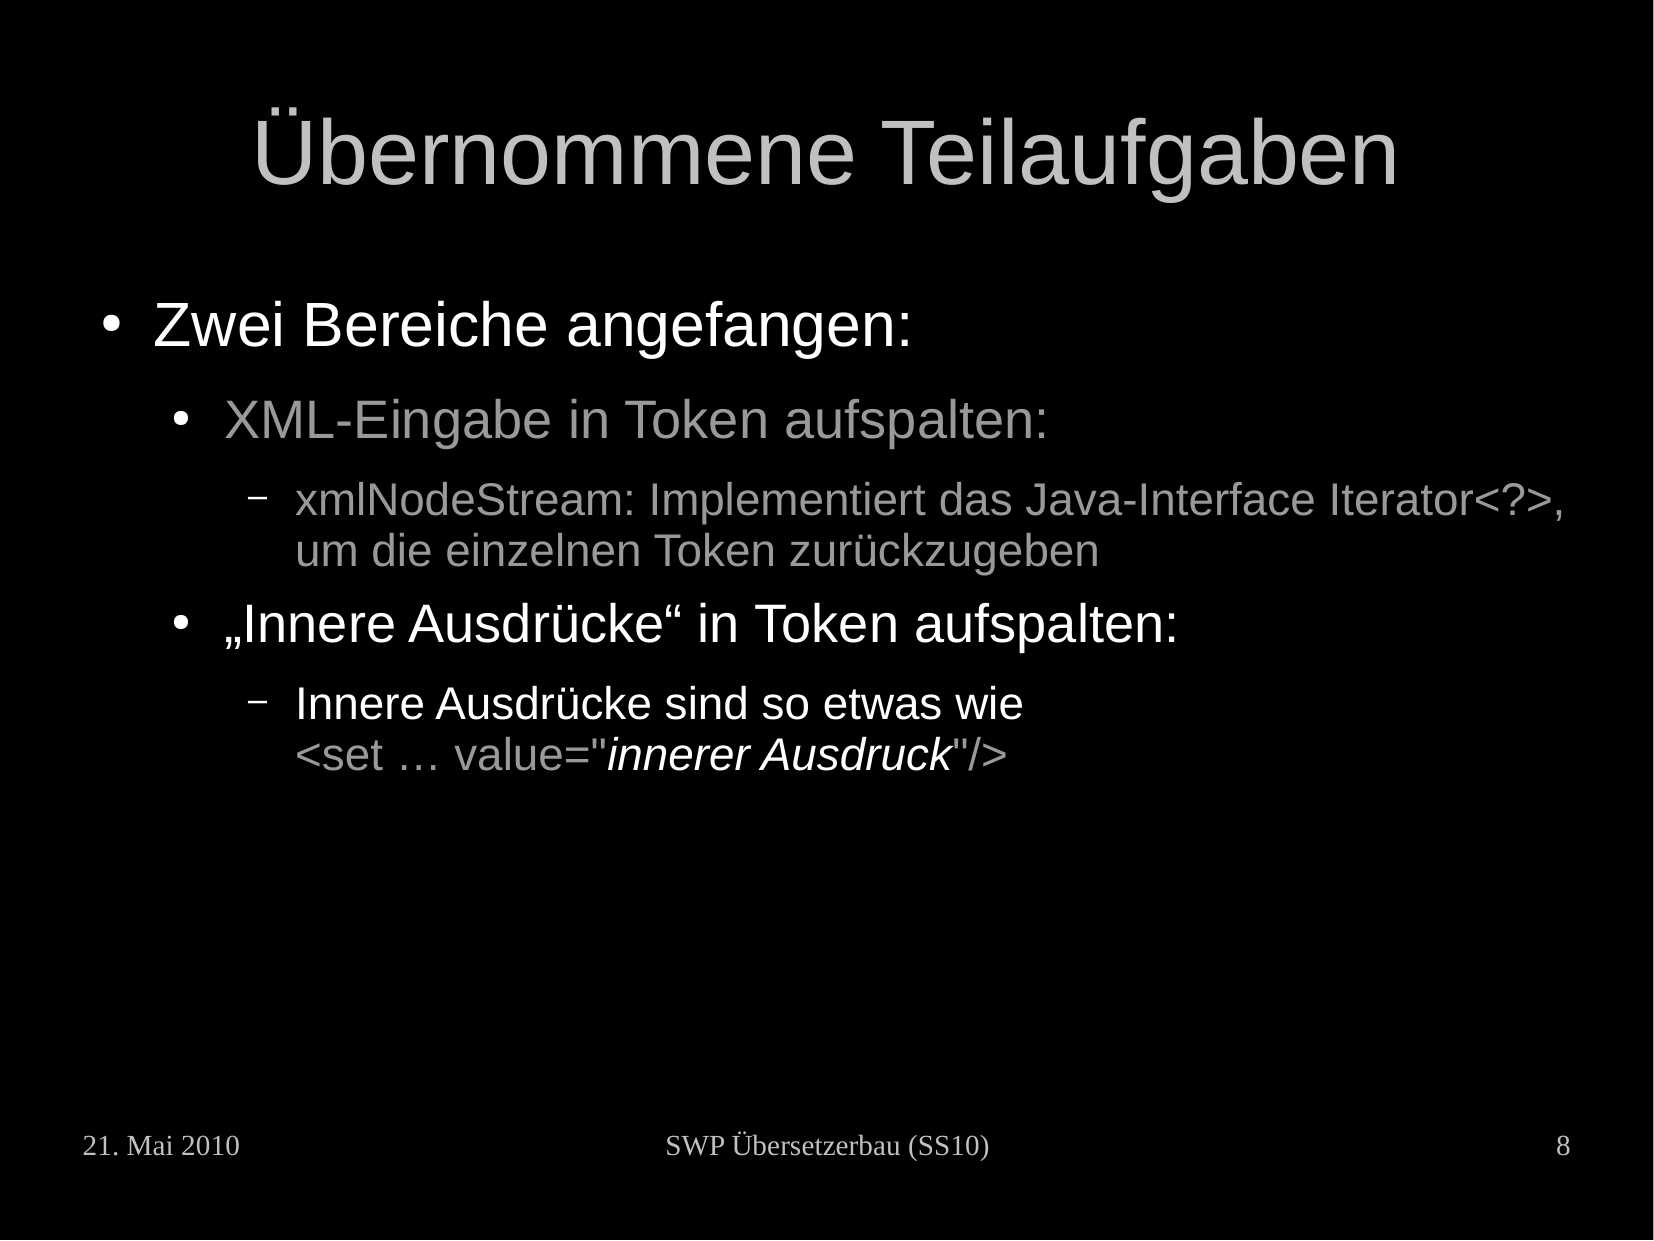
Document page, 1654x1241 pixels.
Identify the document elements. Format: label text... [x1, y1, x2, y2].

list Zwei Bereiche angefangen: XML-Eingabe in Token aufspalten: xmlNodeStream: Implementiert das Java-Interface Iterator<?>, um die einzelnen Token zurückzugeben „Innere Ausdrücke“ in Token aufspalten: Innere Ausdrücke sind so etwas wie <set … value="innerer Ausdruck"/> [82, 290, 1571, 1109]
title Übernommene Teilaufgaben [82, 49, 1571, 257]
